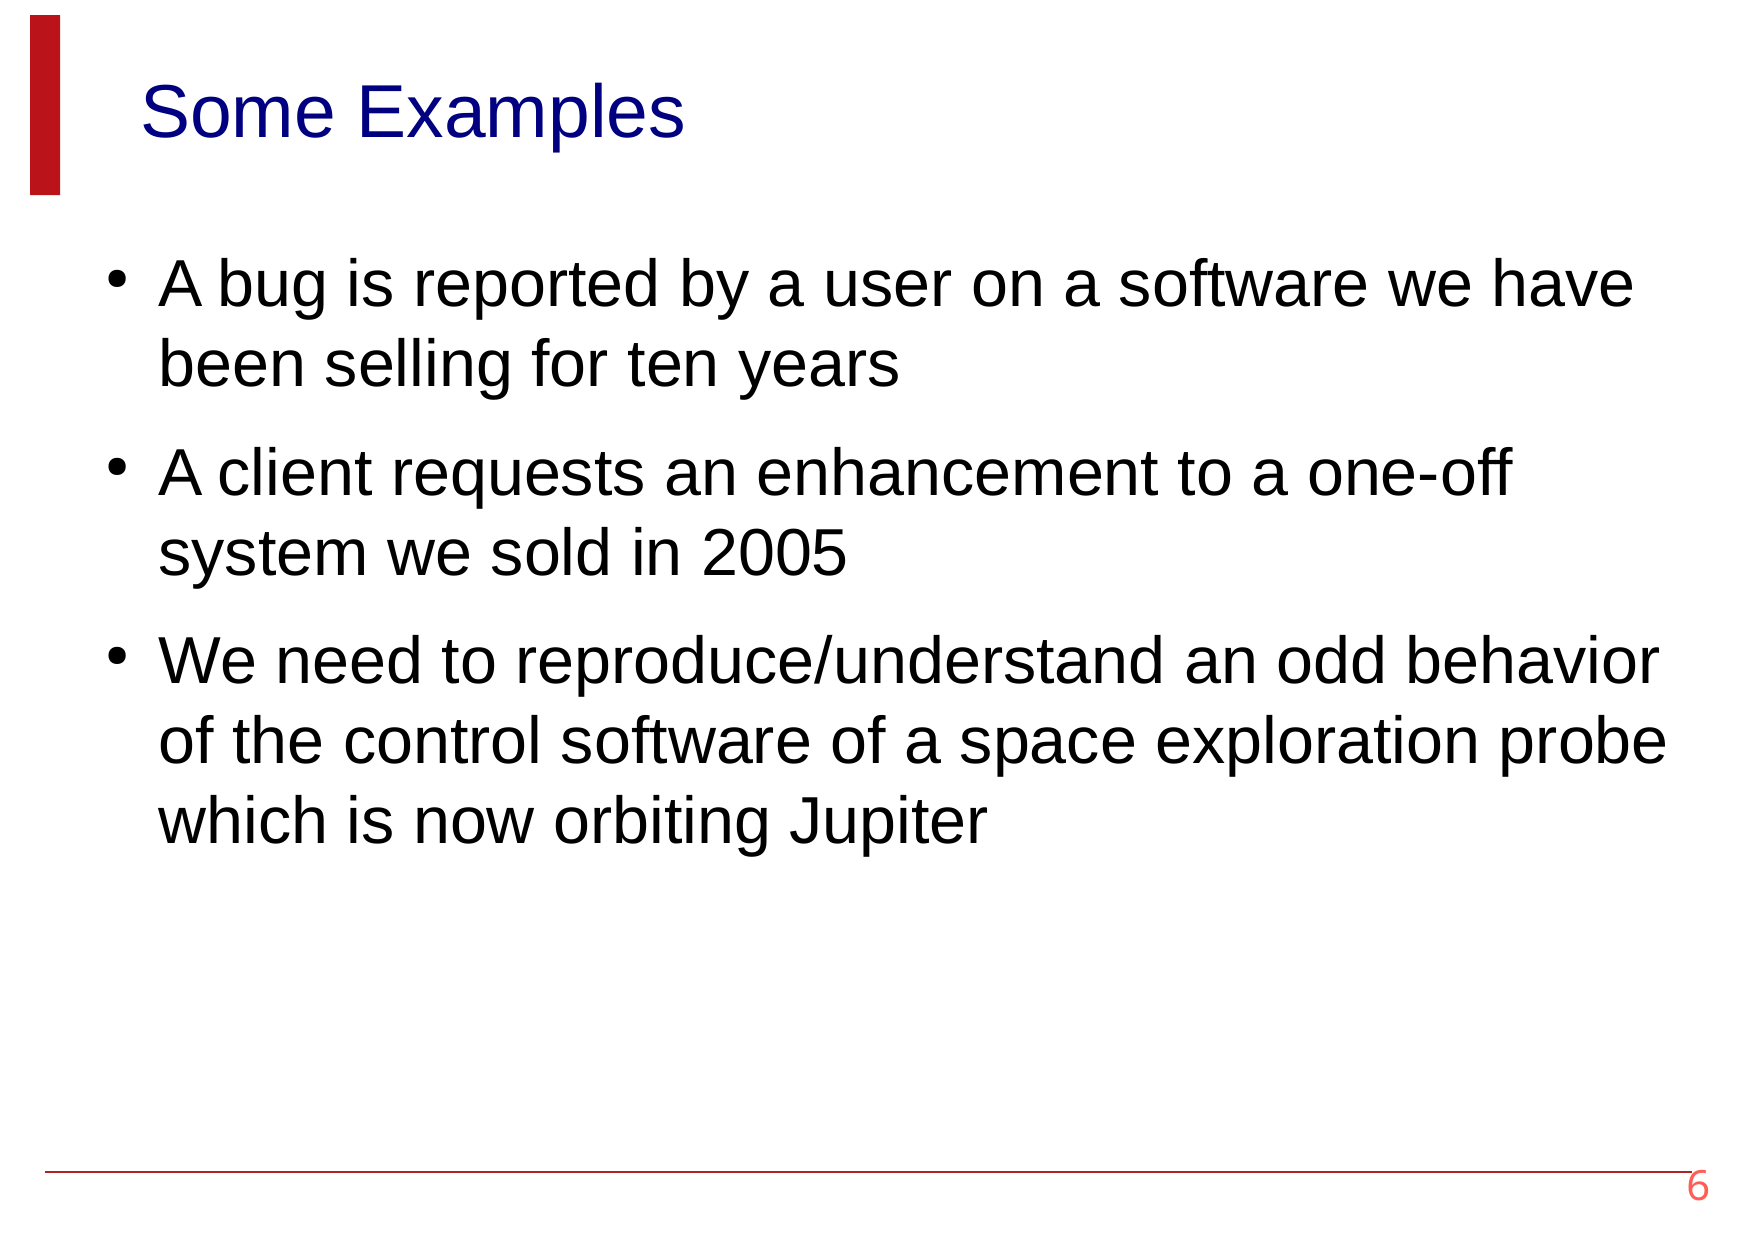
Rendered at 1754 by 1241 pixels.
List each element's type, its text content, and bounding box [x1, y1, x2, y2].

title Some Examples [90, 19, 1726, 196]
list A bug is reported by a user on a software we have been selling for ten years A client requests an enhancement to a one-off system we sold in 2005 We need to reproduce/understand an odd behavior of the control software of a space exploration probe which is now orbiting Jupiter [87, 240, 1696, 1081]
text_box <number> [1660, 1159, 1737, 1231]
